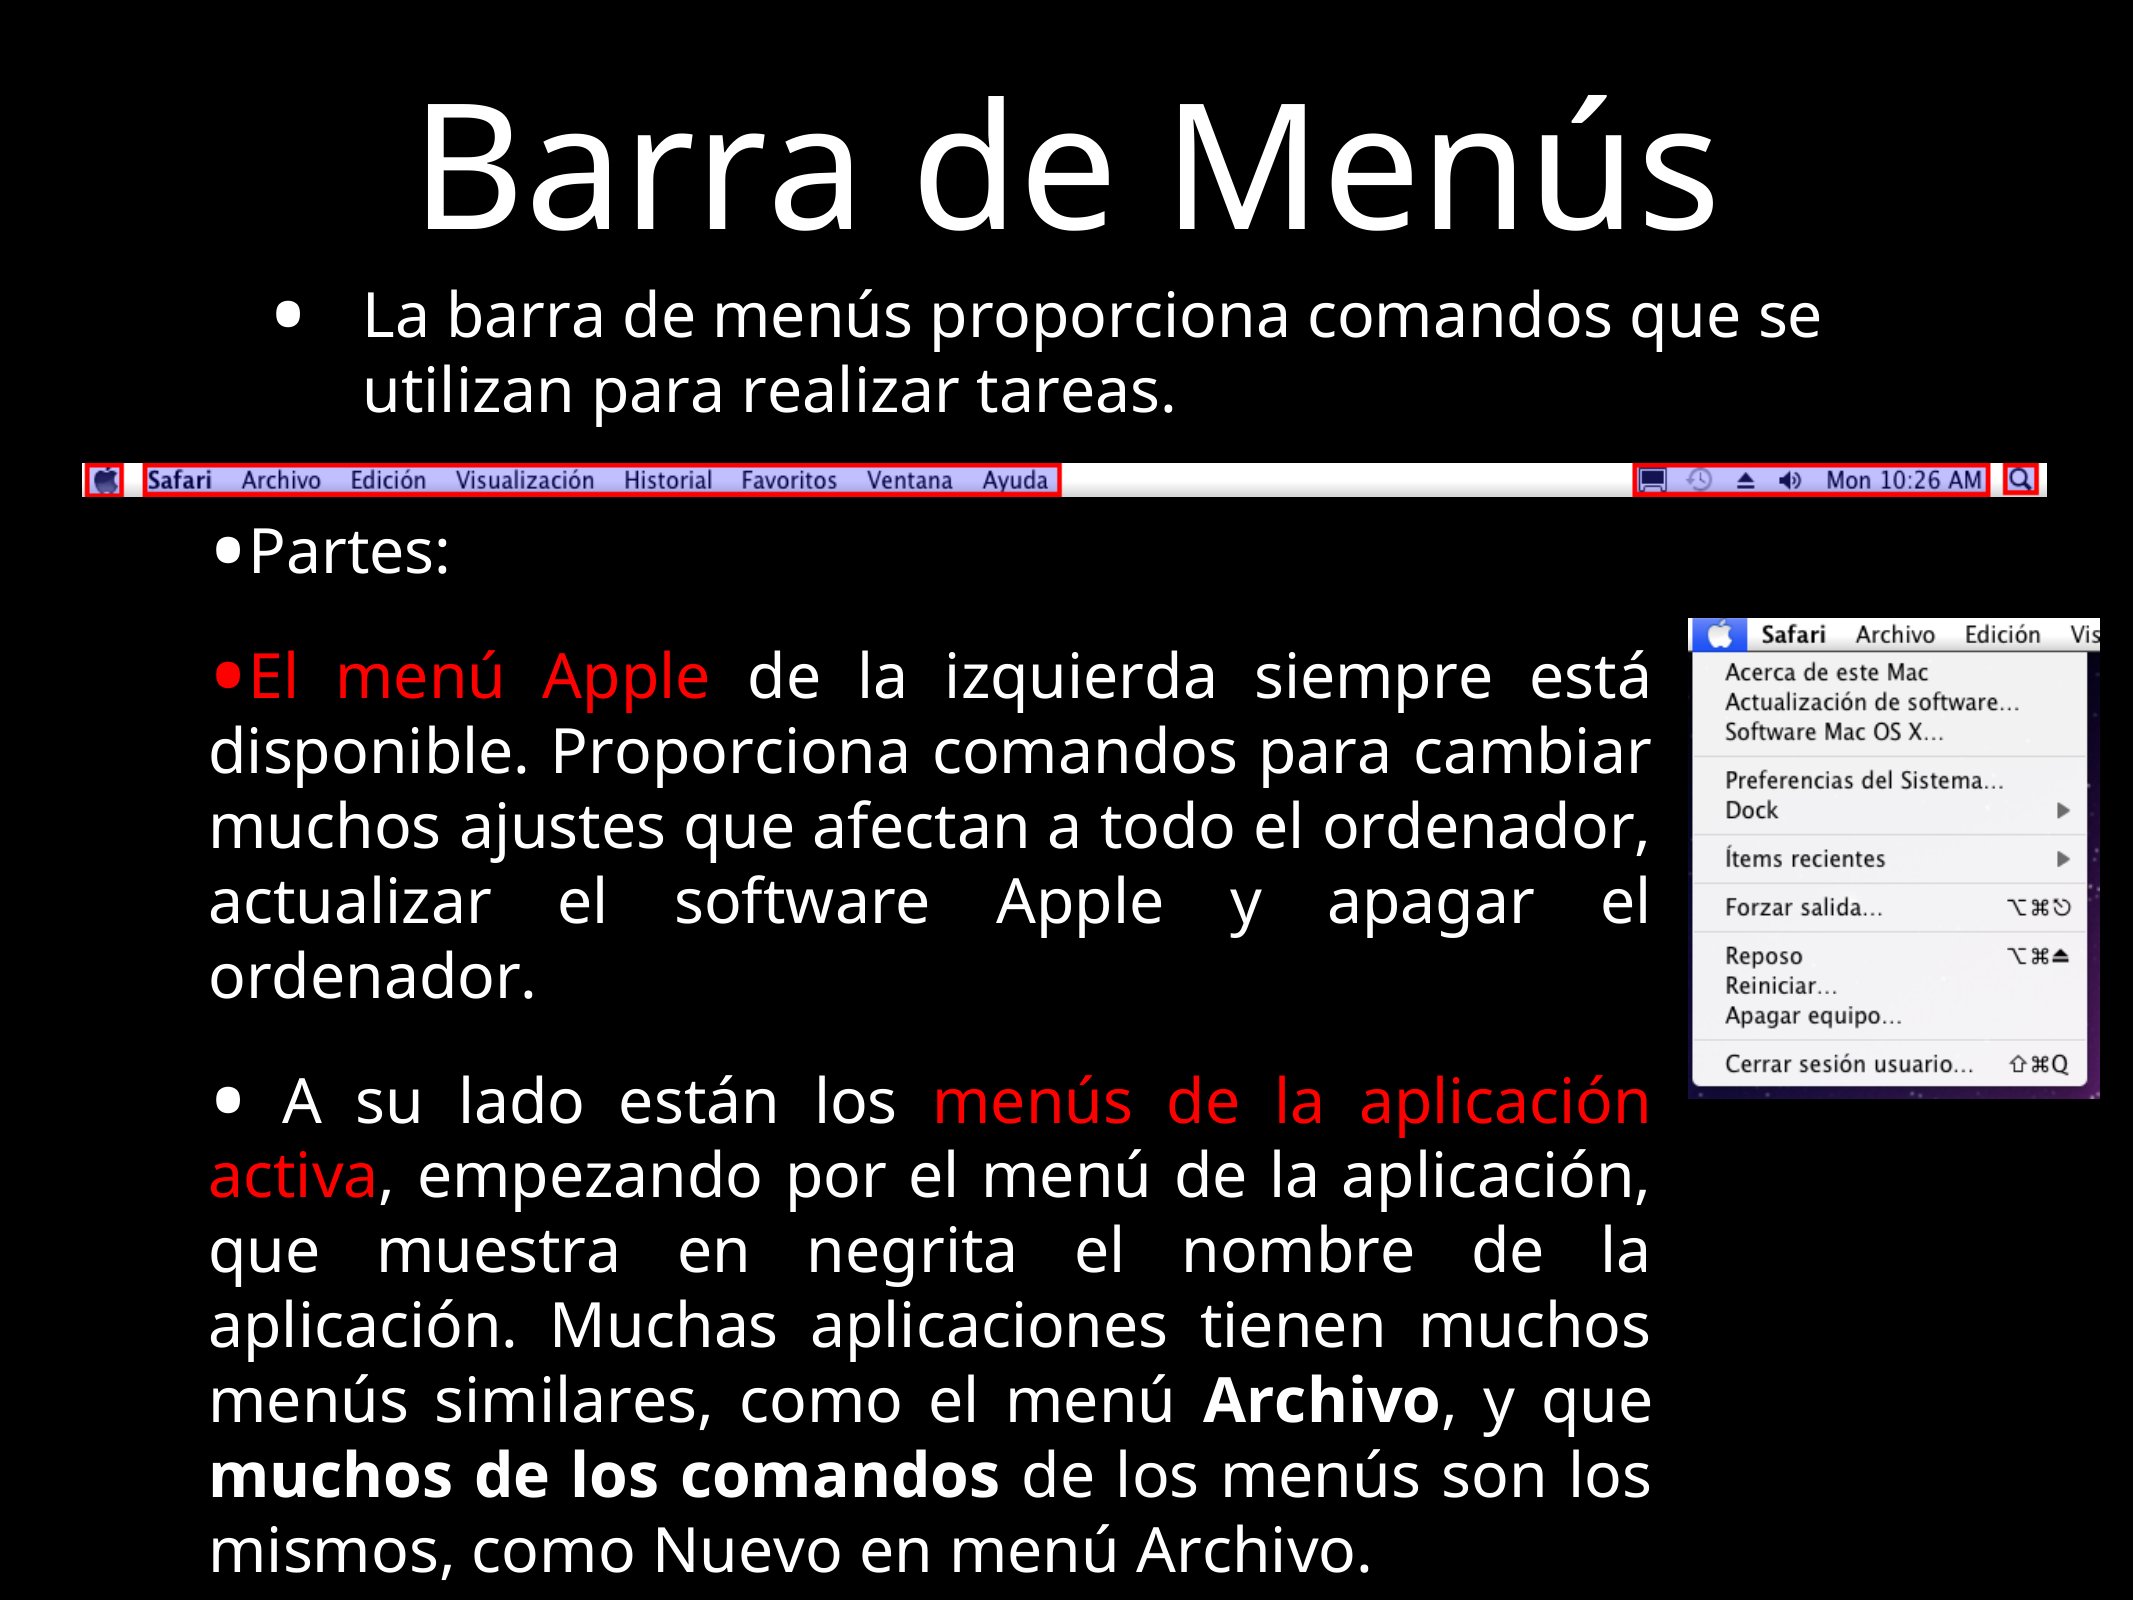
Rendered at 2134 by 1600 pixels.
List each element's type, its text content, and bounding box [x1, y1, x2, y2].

picture [82, 463, 2047, 497]
text_box Partes: El menú Apple de la izquierda siempre está disponible. Proporciona comandos para cambiar muchos ajustes que afectan a todo el ordenador, actualizar el software Apple y apagar el ordenador. A su lado están los menús de la aplicación activa, empezando por el menú de la aplicación, que muestra en negrita el nombre de la aplicación. Muchas aplicaciones tienen muchos menús similares, como el menú Archivo, y que muchos de los comandos de los menús son los mismos, como Nuevo en menú Archivo. [208, 531, 1654, 1565]
list La barra de menús proporciona comandos que se utilizan para realizar tareas. [208, 262, 1925, 438]
title Barra de Menús [208, 41, 1925, 262]
picture [1688, 618, 2100, 1099]
